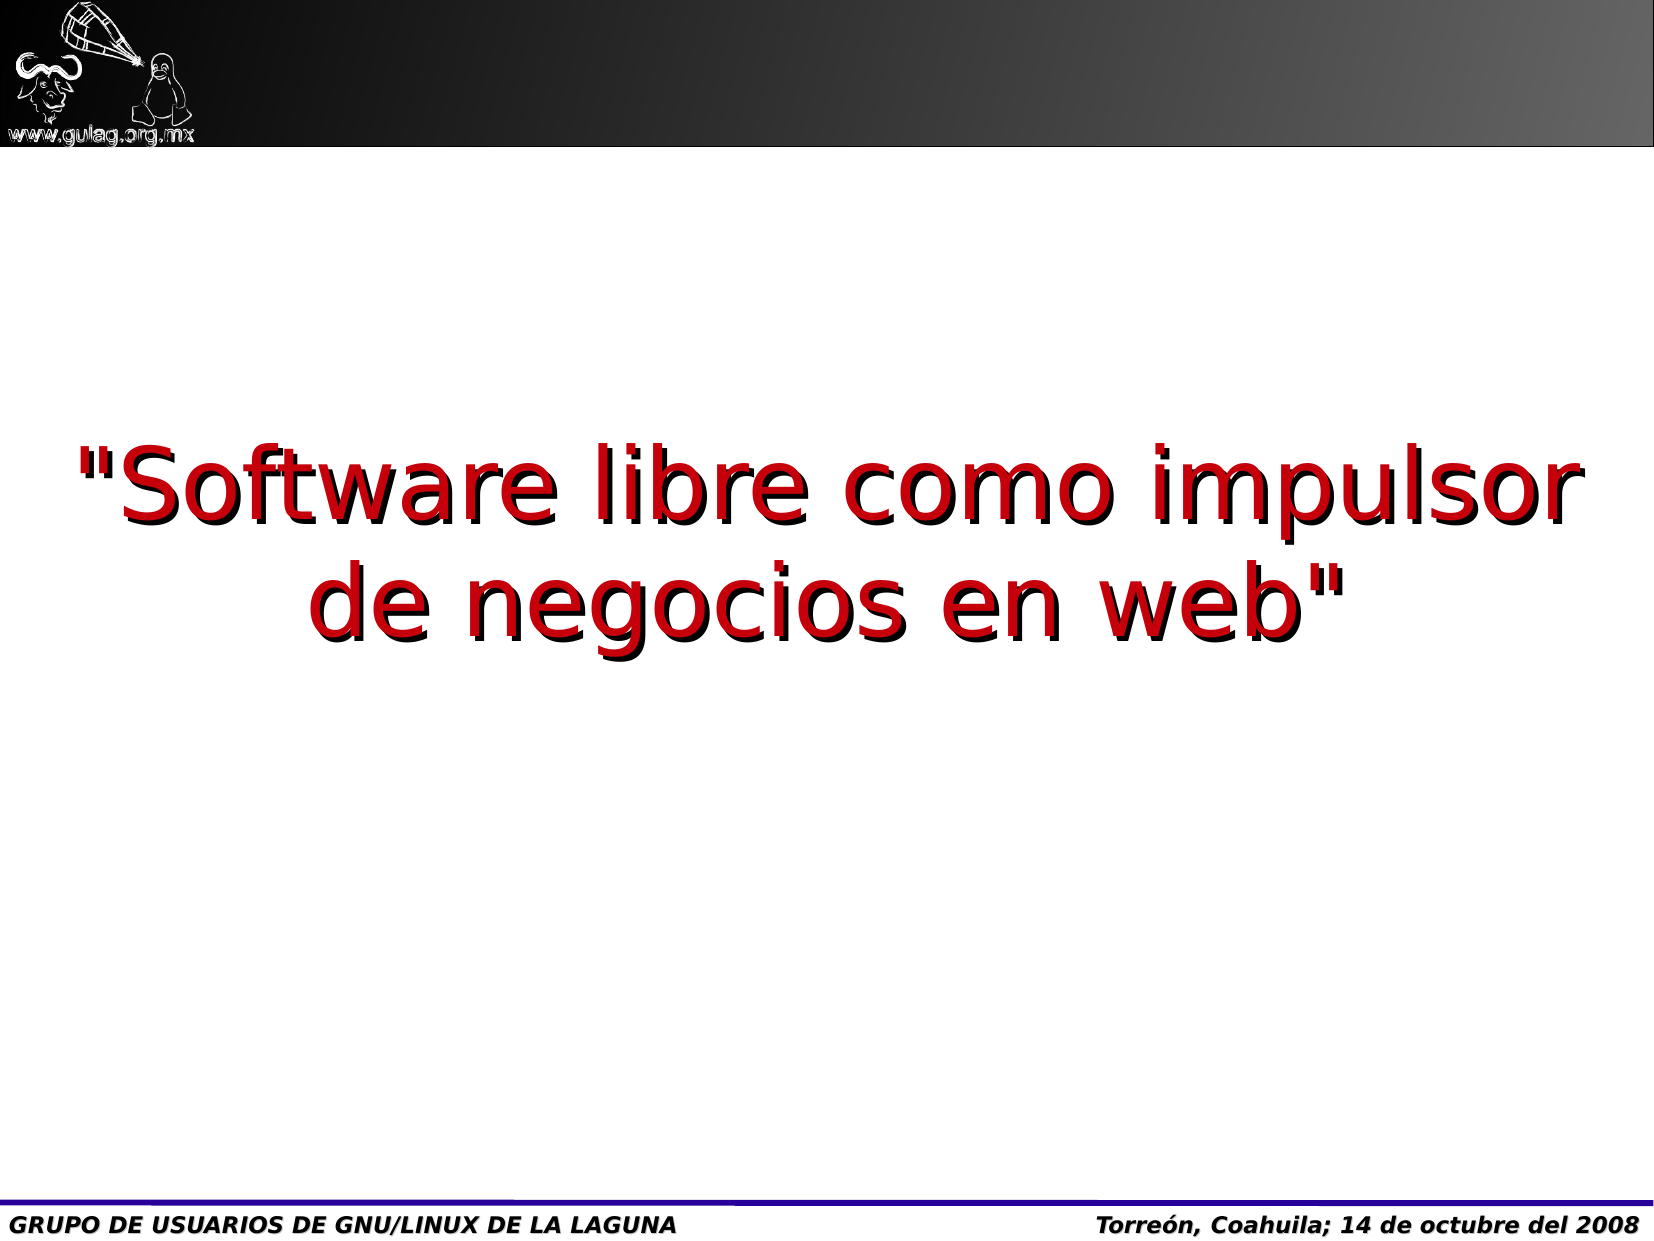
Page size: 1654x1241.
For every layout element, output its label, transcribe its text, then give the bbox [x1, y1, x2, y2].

text_box [0, 0, 5, 147]
text_box GRUPO DE USUARIOS DE GNU/LINUX DE LA LAGUNA [0, 1204, 694, 1241]
text_box "Software libre como impulsor de negocios en web" [29, 419, 1625, 668]
picture [5, 0, 197, 148]
text_box Torreón, Coahuila; 14 de octubre del 2008 [1080, 1204, 1654, 1241]
text_box [197, 0, 1654, 147]
